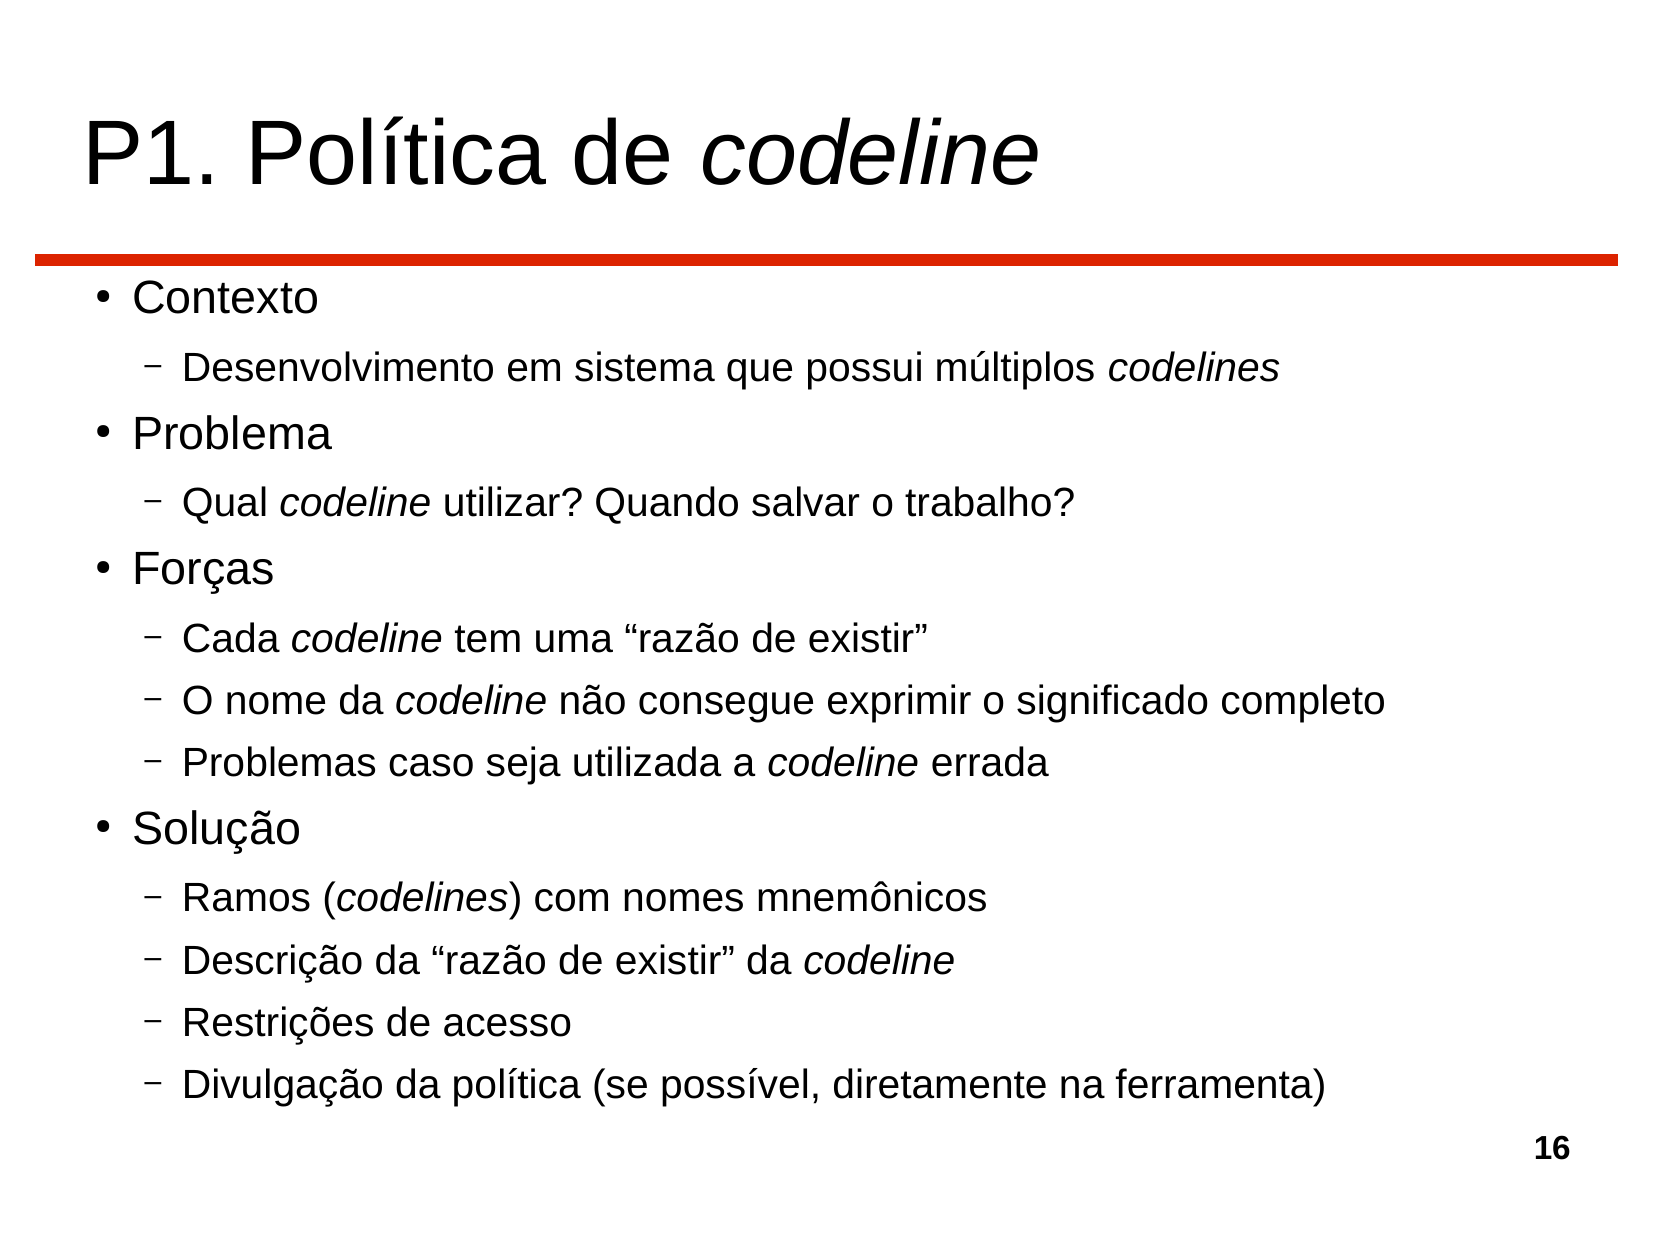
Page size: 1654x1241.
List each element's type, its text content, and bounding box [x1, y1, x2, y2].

list Contexto Desenvolvimento em sistema que possui múltiplos codelines Problema Qual codeline utilizar? Quando salvar o trabalho? Forças Cada codeline tem uma “razão de existir” O nome da codeline não consegue exprimir o significado completo Problemas caso seja utilizada a codeline errada Solução Ramos (codelines) com nomes mnemônicos Descrição da “razão de existir” da codeline Restrições de acesso Divulgação da política (se possível, diretamente na ferramenta) [82, 271, 1571, 1111]
title P1. Política de codeline [82, 49, 1571, 257]
